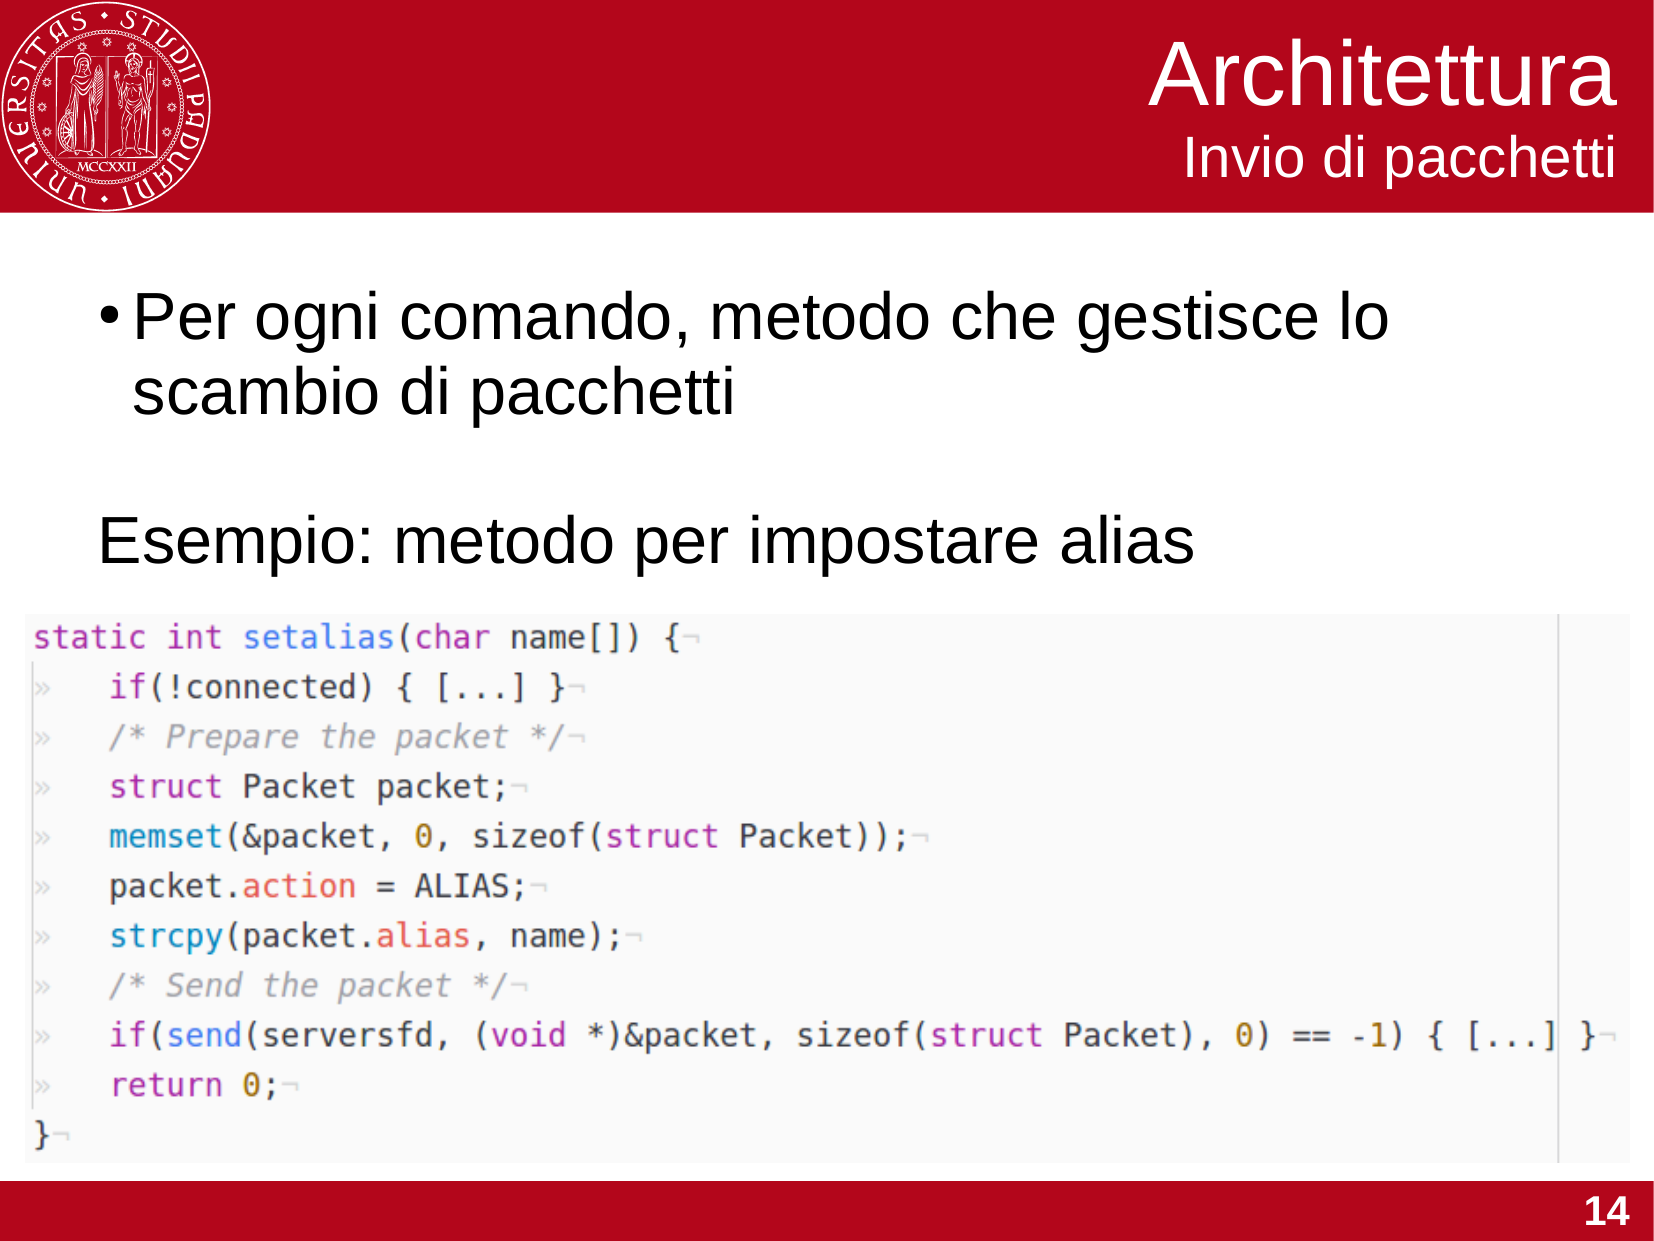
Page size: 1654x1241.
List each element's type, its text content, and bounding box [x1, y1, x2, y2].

title Architettura Invio di pacchetti [259, 0, 1619, 213]
picture [25, 614, 1630, 1163]
text_box Per ogni comando, metodo che gestisce lo scambio di pacchetti Esempio: metodo per impostare alias [82, 271, 1571, 614]
picture [0, 0, 212, 213]
